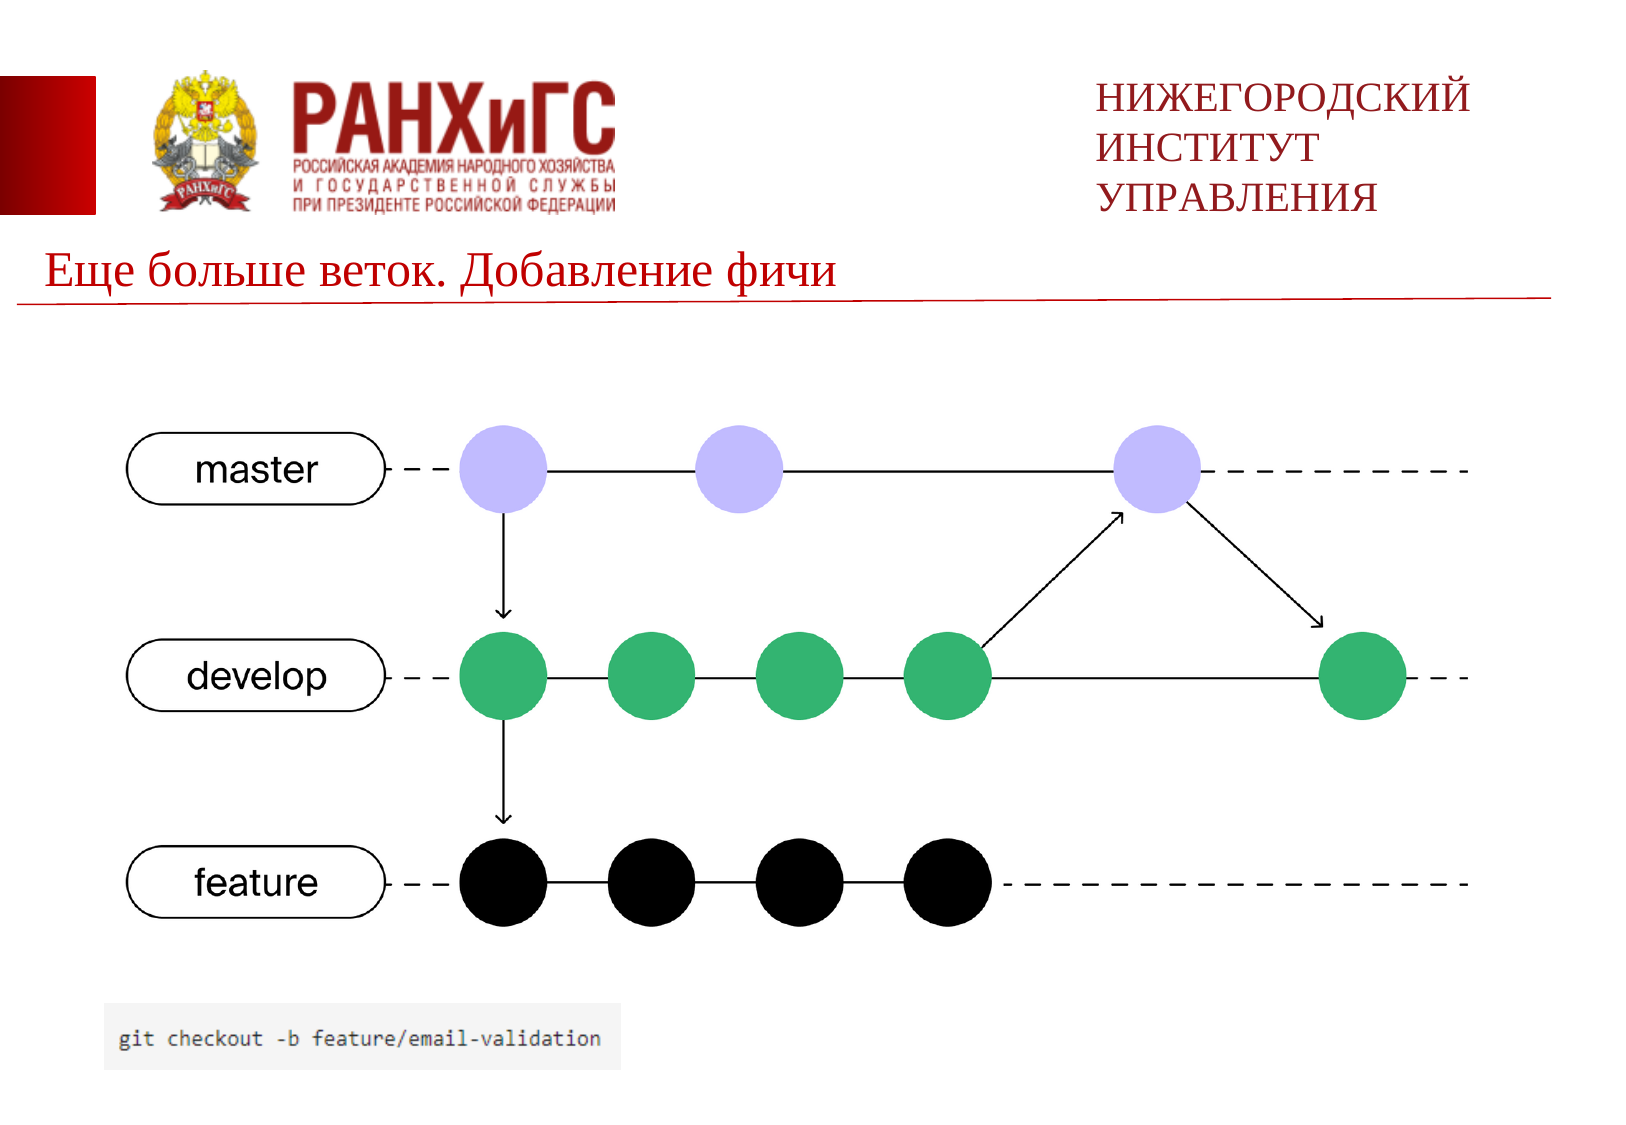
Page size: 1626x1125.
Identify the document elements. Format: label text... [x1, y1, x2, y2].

text_box Еще больше веток. Добавление фичи [29, 228, 854, 305]
picture [152, 70, 615, 215]
text_box [0, 76, 96, 215]
picture [29, 324, 1565, 1070]
text_box НИЖЕГОРОДСКИЙ ИНСТИТУТ УПРАВЛЕНИЯ [1080, 62, 1487, 228]
